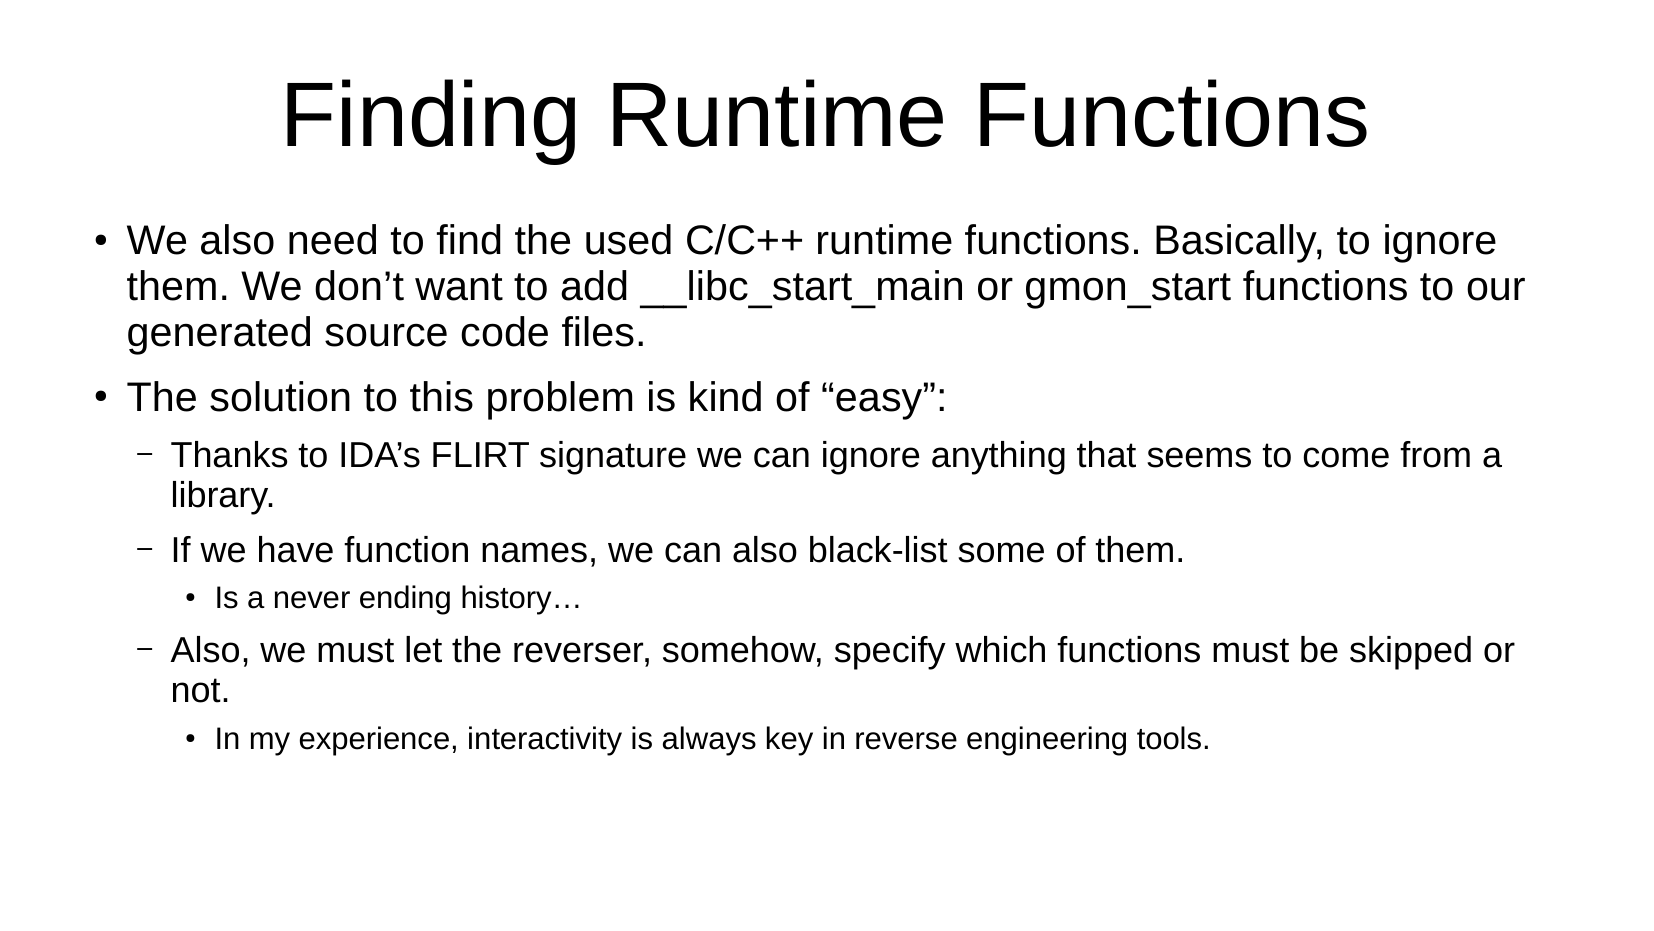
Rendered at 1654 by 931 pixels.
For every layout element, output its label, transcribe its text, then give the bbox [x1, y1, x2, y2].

list We also need to find the used C/C++ runtime functions. Basically, to ignore them. We don’t want to add __libc_start_main or gmon_start functions to our generated source code files. The solution to this problem is kind of “easy”: Thanks to IDA’s FLIRT signature we can ignore anything that seems to come from a library. If we have function names, we can also black-list some of them. Is a never ending history… Also, we must let the reverser, somehow, specify which functions must be skipped or not. In my experience, interactivity is always key in reverse engineering tools. [82, 217, 1571, 758]
title Finding Runtime Functions [82, 37, 1571, 193]
